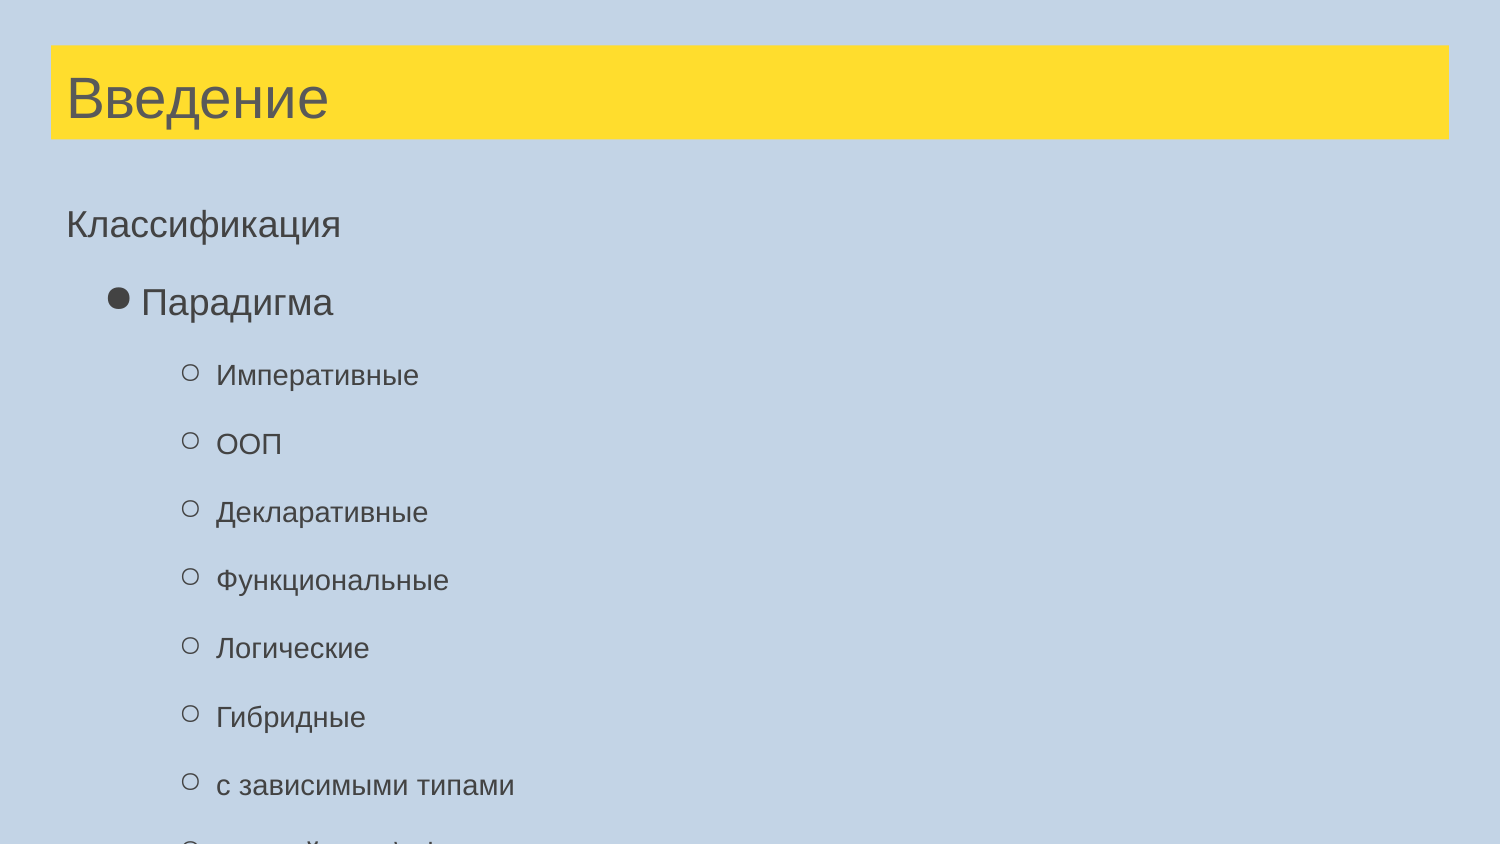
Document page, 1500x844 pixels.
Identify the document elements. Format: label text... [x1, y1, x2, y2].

title Введение [51, 45, 1449, 140]
list Классификация Парадигма Императивные ООП Декларативные Функциональные Логические Гибридные с зависимыми типами с линейными\афинными типами [51, 185, 1449, 822]
